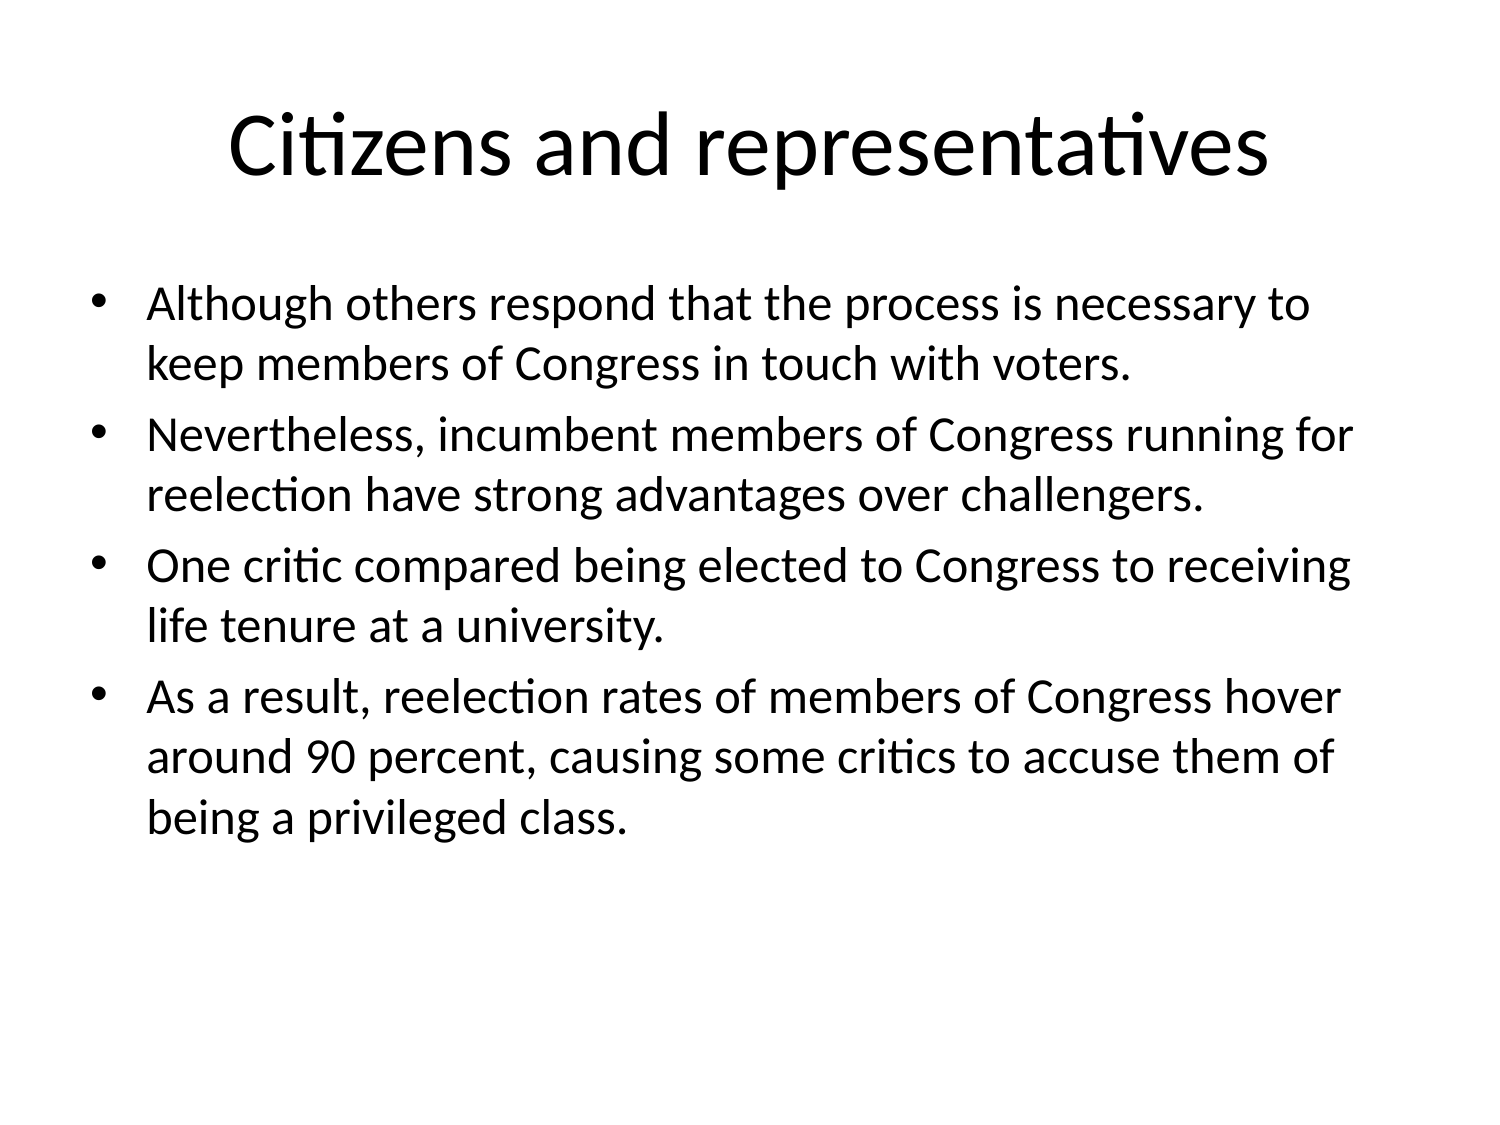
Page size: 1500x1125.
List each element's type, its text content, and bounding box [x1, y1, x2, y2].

list Although others respond that the process is necessary to keep members of Congress in touch with voters. Nevertheless, incumbent members of Congress running for reelection have strong advantages over challengers. One critic compared being elected to Congress to receiving life tenure at a university. As a result, reelection rates of members of Congress hover around 90 percent, causing some critics to accuse them of being a privileged class. [75, 262, 1425, 1005]
title Citizens and representatives [75, 45, 1425, 233]
